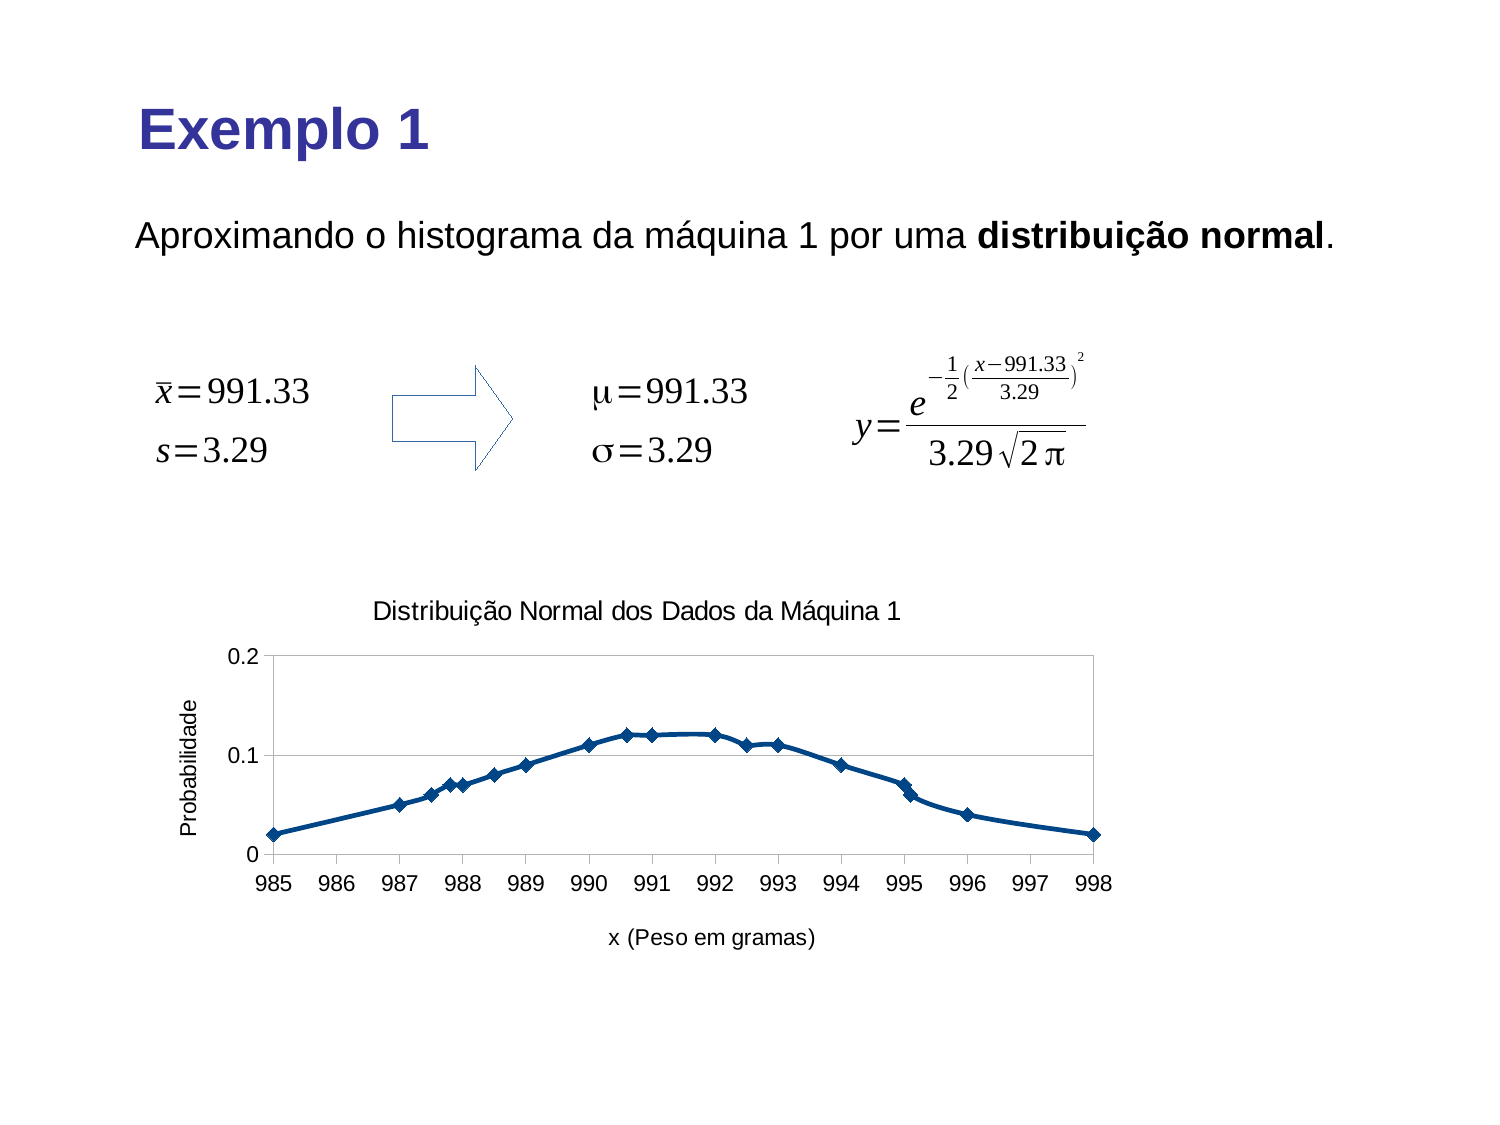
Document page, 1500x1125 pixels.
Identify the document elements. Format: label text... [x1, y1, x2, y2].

chart [140, 572, 1133, 969]
chart [844, 348, 1095, 474]
text_box Aproximando o histograma da máquina 1 por uma distribuição normal. [120, 203, 1362, 286]
chart [585, 370, 756, 414]
chart [148, 370, 316, 413]
text_box Exemplo 1 [123, 84, 1400, 179]
chart [148, 430, 275, 472]
chart [585, 430, 720, 472]
